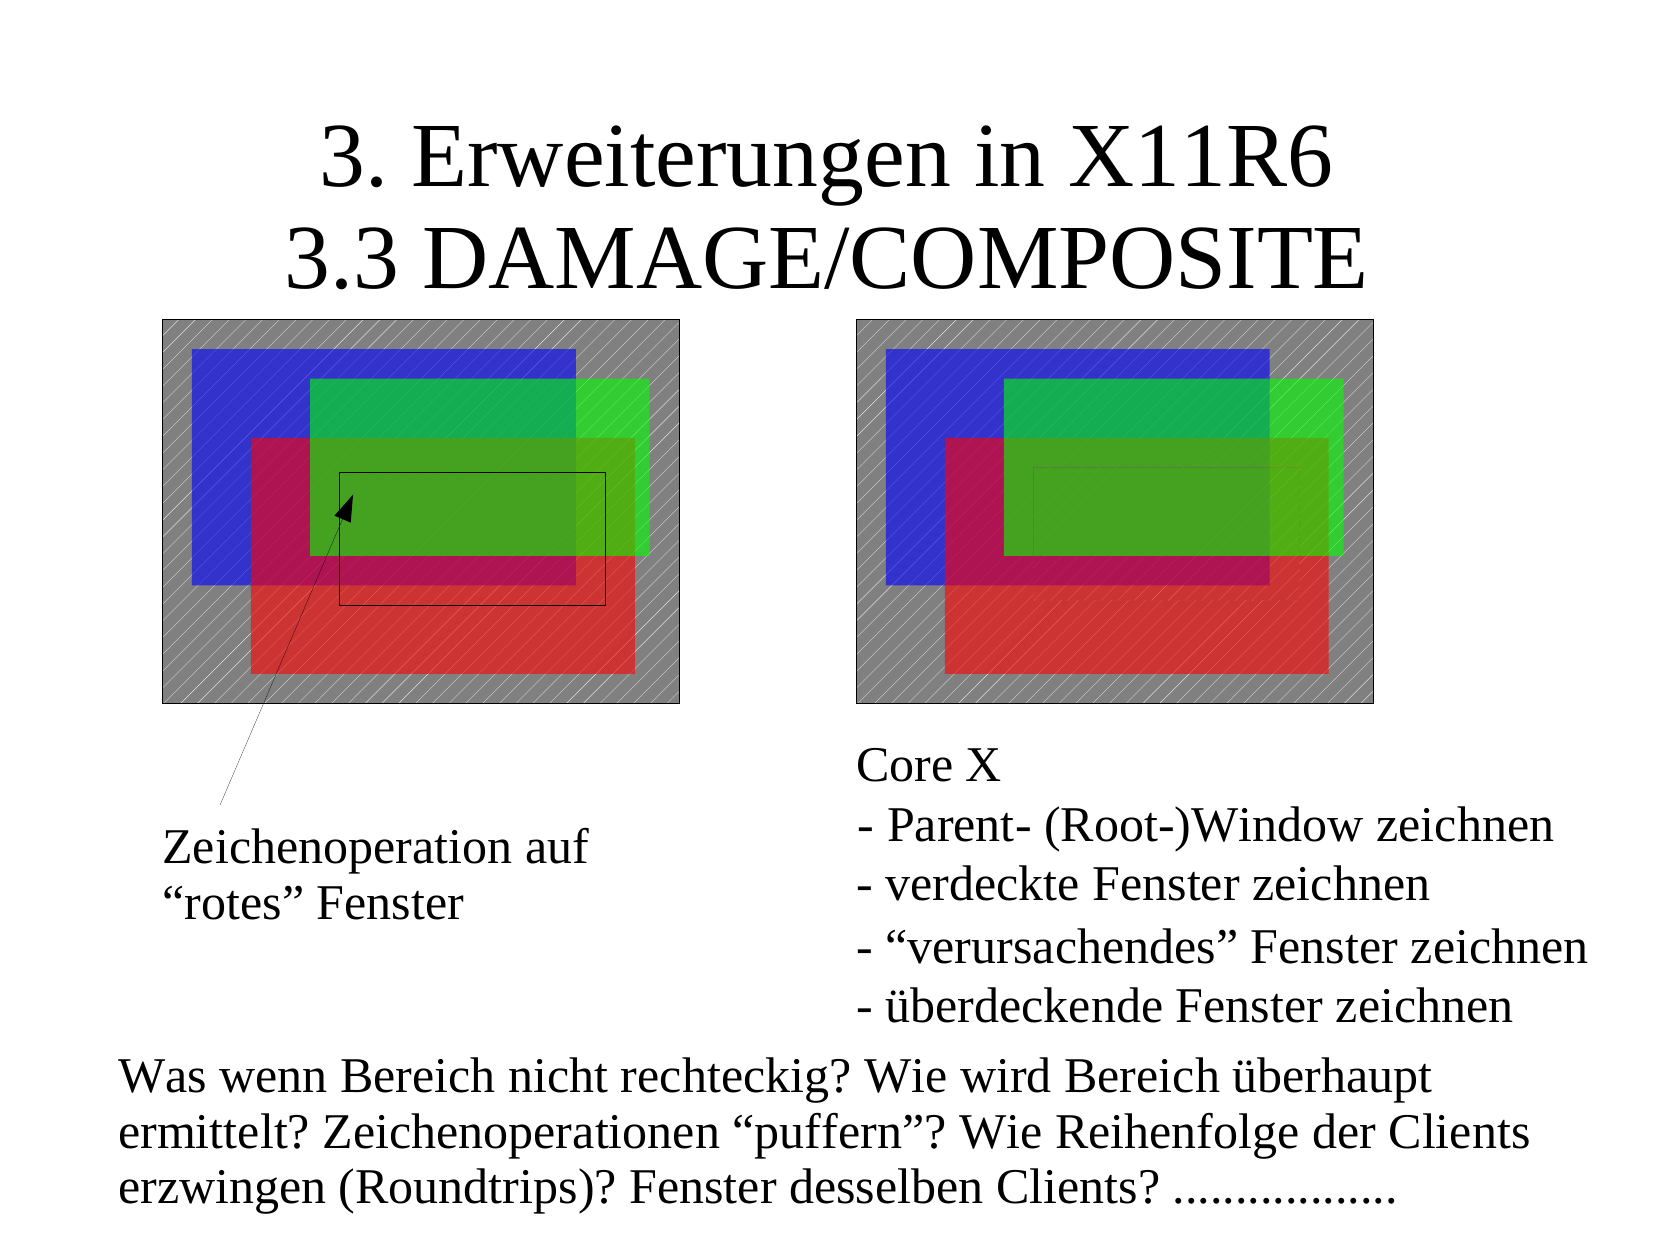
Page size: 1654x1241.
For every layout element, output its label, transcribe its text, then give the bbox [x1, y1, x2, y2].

text_box Was wenn Bereich nicht rechteckig? Wie wird Bereich überhaupt ermittelt? Zeichenoperationen “puffern”? Wie Reihenfolge der Clients erzwingen (Roundtrips)? Fenster desselben Clients? .................. [118, 1048, 1610, 1211]
text_box - Parent- (Root-)Window zeichnen [858, 797, 1555, 853]
text_box [162, 319, 680, 704]
text_box Core X [856, 736, 1003, 793]
text_box [340, 473, 605, 605]
text_box [856, 319, 1374, 704]
text_box - verdeckte Fenster zeichnen [856, 856, 1431, 912]
text_box Zeichenoperation auf “rotes” Fenster [162, 819, 590, 931]
text_box - überdeckende Fenster zeichnen [856, 978, 1515, 1034]
text_box - “verursachendes” Fenster zeichnen [856, 919, 1590, 975]
title 3. Erweiterungen in X11R6 3.3 DAMAGE/COMPOSITE [121, 102, 1534, 311]
